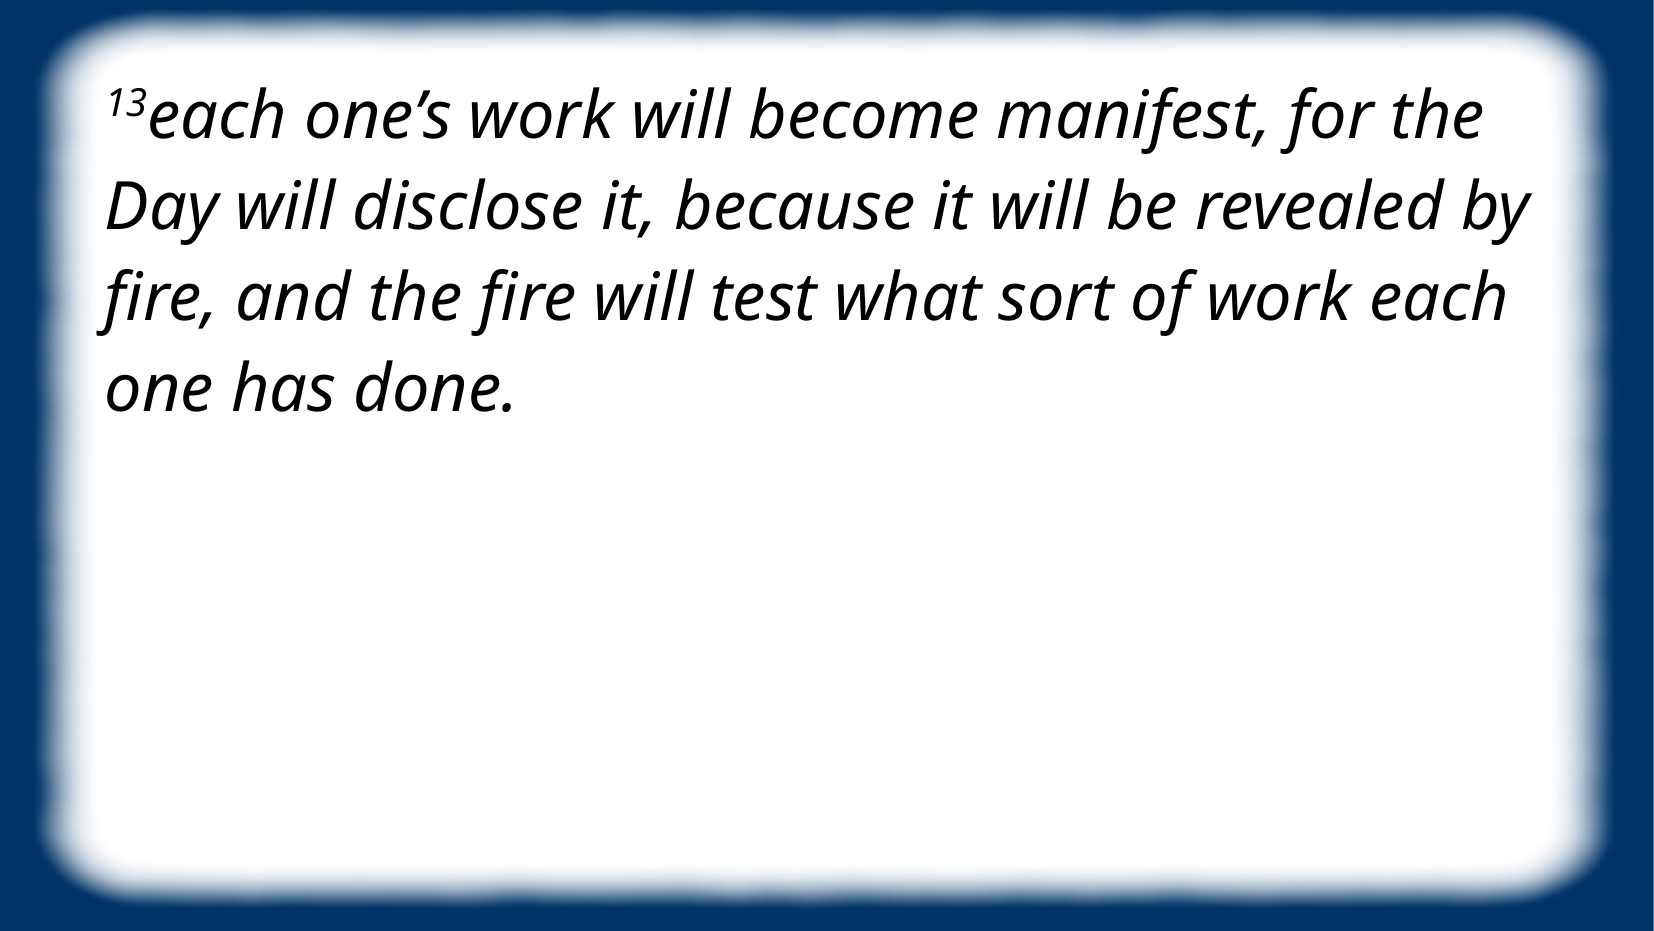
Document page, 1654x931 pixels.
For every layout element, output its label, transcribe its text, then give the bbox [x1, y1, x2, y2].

text_box 13each one’s work will become manifest, for the Day will disclose it, because it will be revealed by fire, and the fire will test what sort of work each one has done. [90, 60, 1561, 430]
picture [0, 0, 1654, 931]
